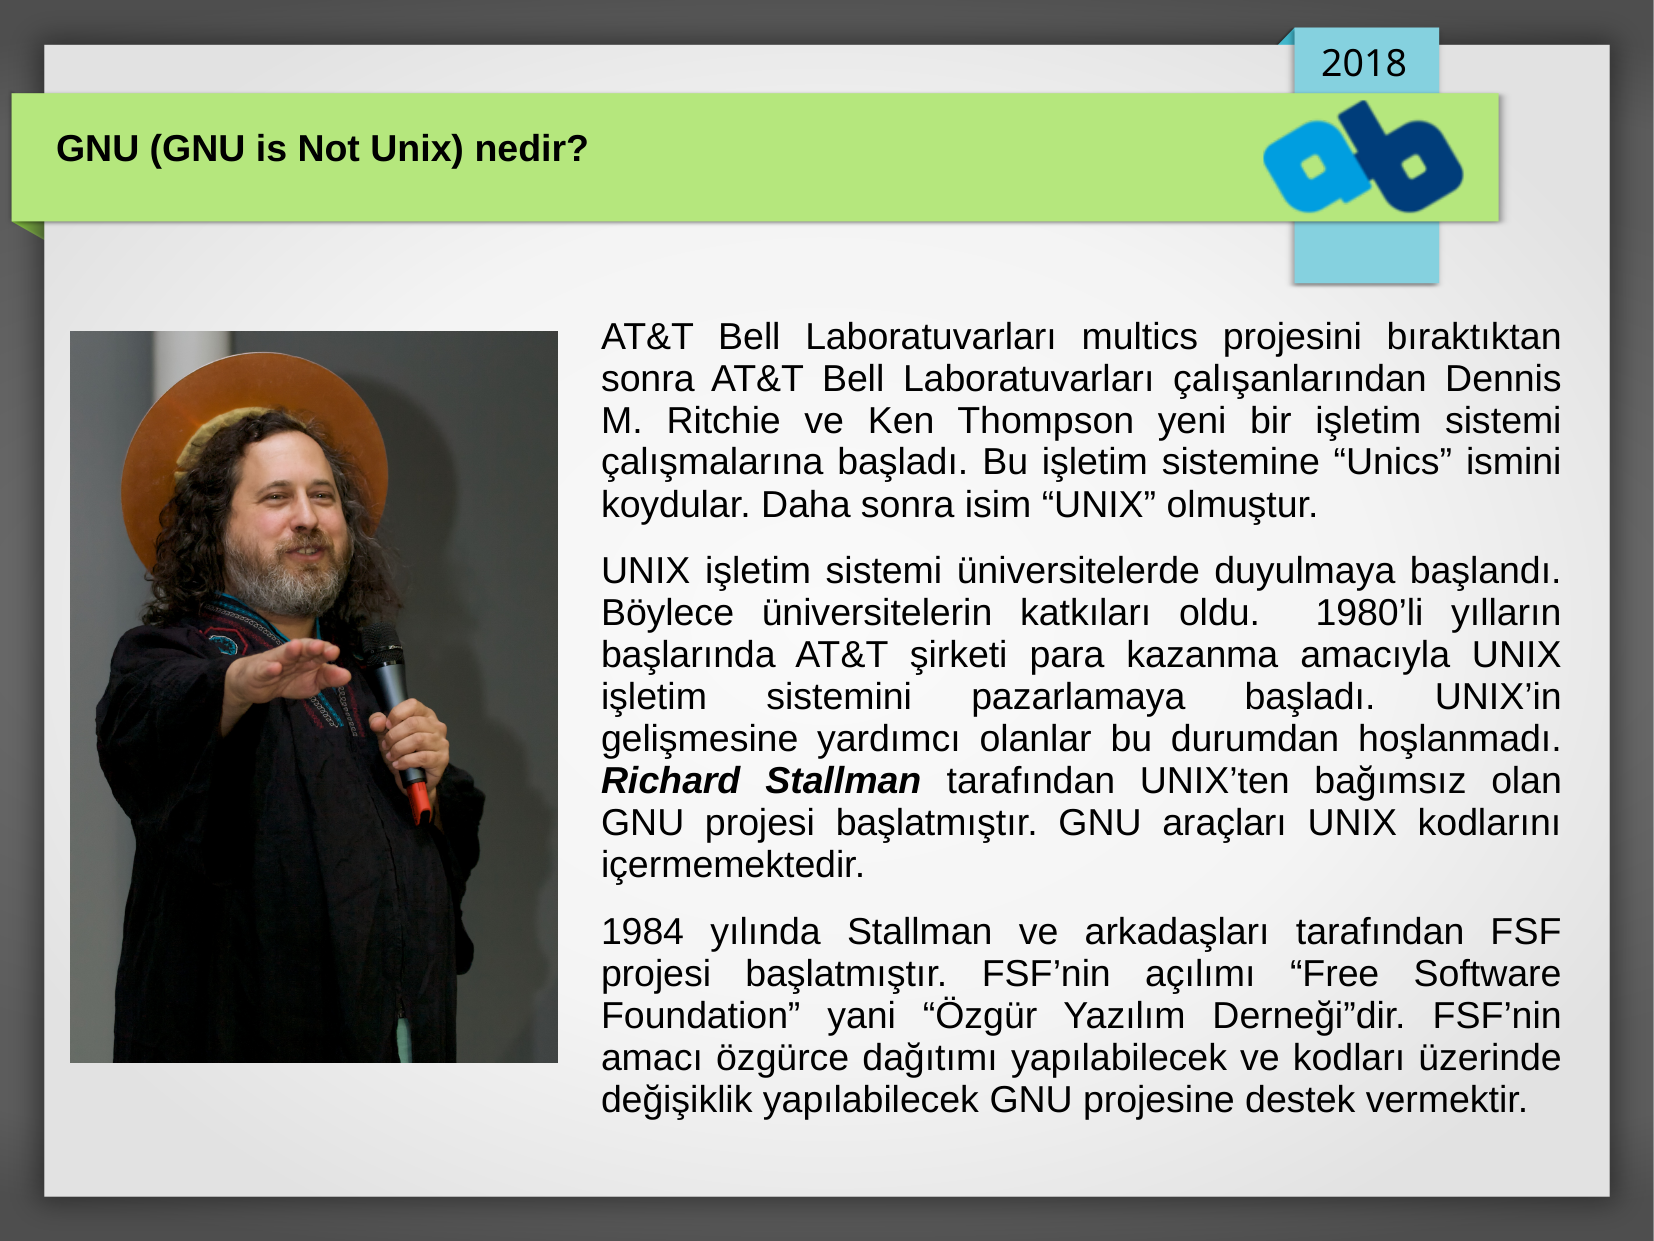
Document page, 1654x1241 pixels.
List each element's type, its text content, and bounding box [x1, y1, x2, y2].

picture [0, 0, 1654, 1241]
text_box GNU (GNU is Not Unix) nedir? [41, 120, 1158, 178]
text_box AT&T Bell Laboratuvarları multics projesini bıraktıktan sonra AT&T Bell Laboratuvarları çalışanlarından Dennis M. Ritchie ve Ken Thompson yeni bir işletim sistemi çalışmalarına başladı. Bu işletim sistemine “Unics” ismini koydular. Daha sonra isim “UNIX” olmuştur. UNIX işletim sistemi üniversitelerde duyulmaya başlandı. Böylece üniversitelerin katkıları oldu. 1980’li yılların başlarında AT&T şirketi para kazanma amacıyla UNIX işletim sistemini pazarlamaya başladı. UNIX’in gelişmesine yardımcı olanlar bu durumdan hoşlanmadı. Richard Stallman tarafından UNIX’ten bağımsız olan GNU projesi başlatmıştır. GNU araçları UNIX kodlarını içermemektedir. 1984 yılında Stallman ve arkadaşları tarafından FSF projesi başlatmıştır. FSF’nin açılımı “Free Software Foundation” yani “Özgür Yazılım Derneği”dir. FSF’nin amacı özgürce dağıtımı yapılabilecek ve kodları üzerinde değişiklik yapılabilecek GNU projesine destek vermektir. [586, 307, 1577, 1170]
text_box 2018 [1299, 29, 1430, 98]
